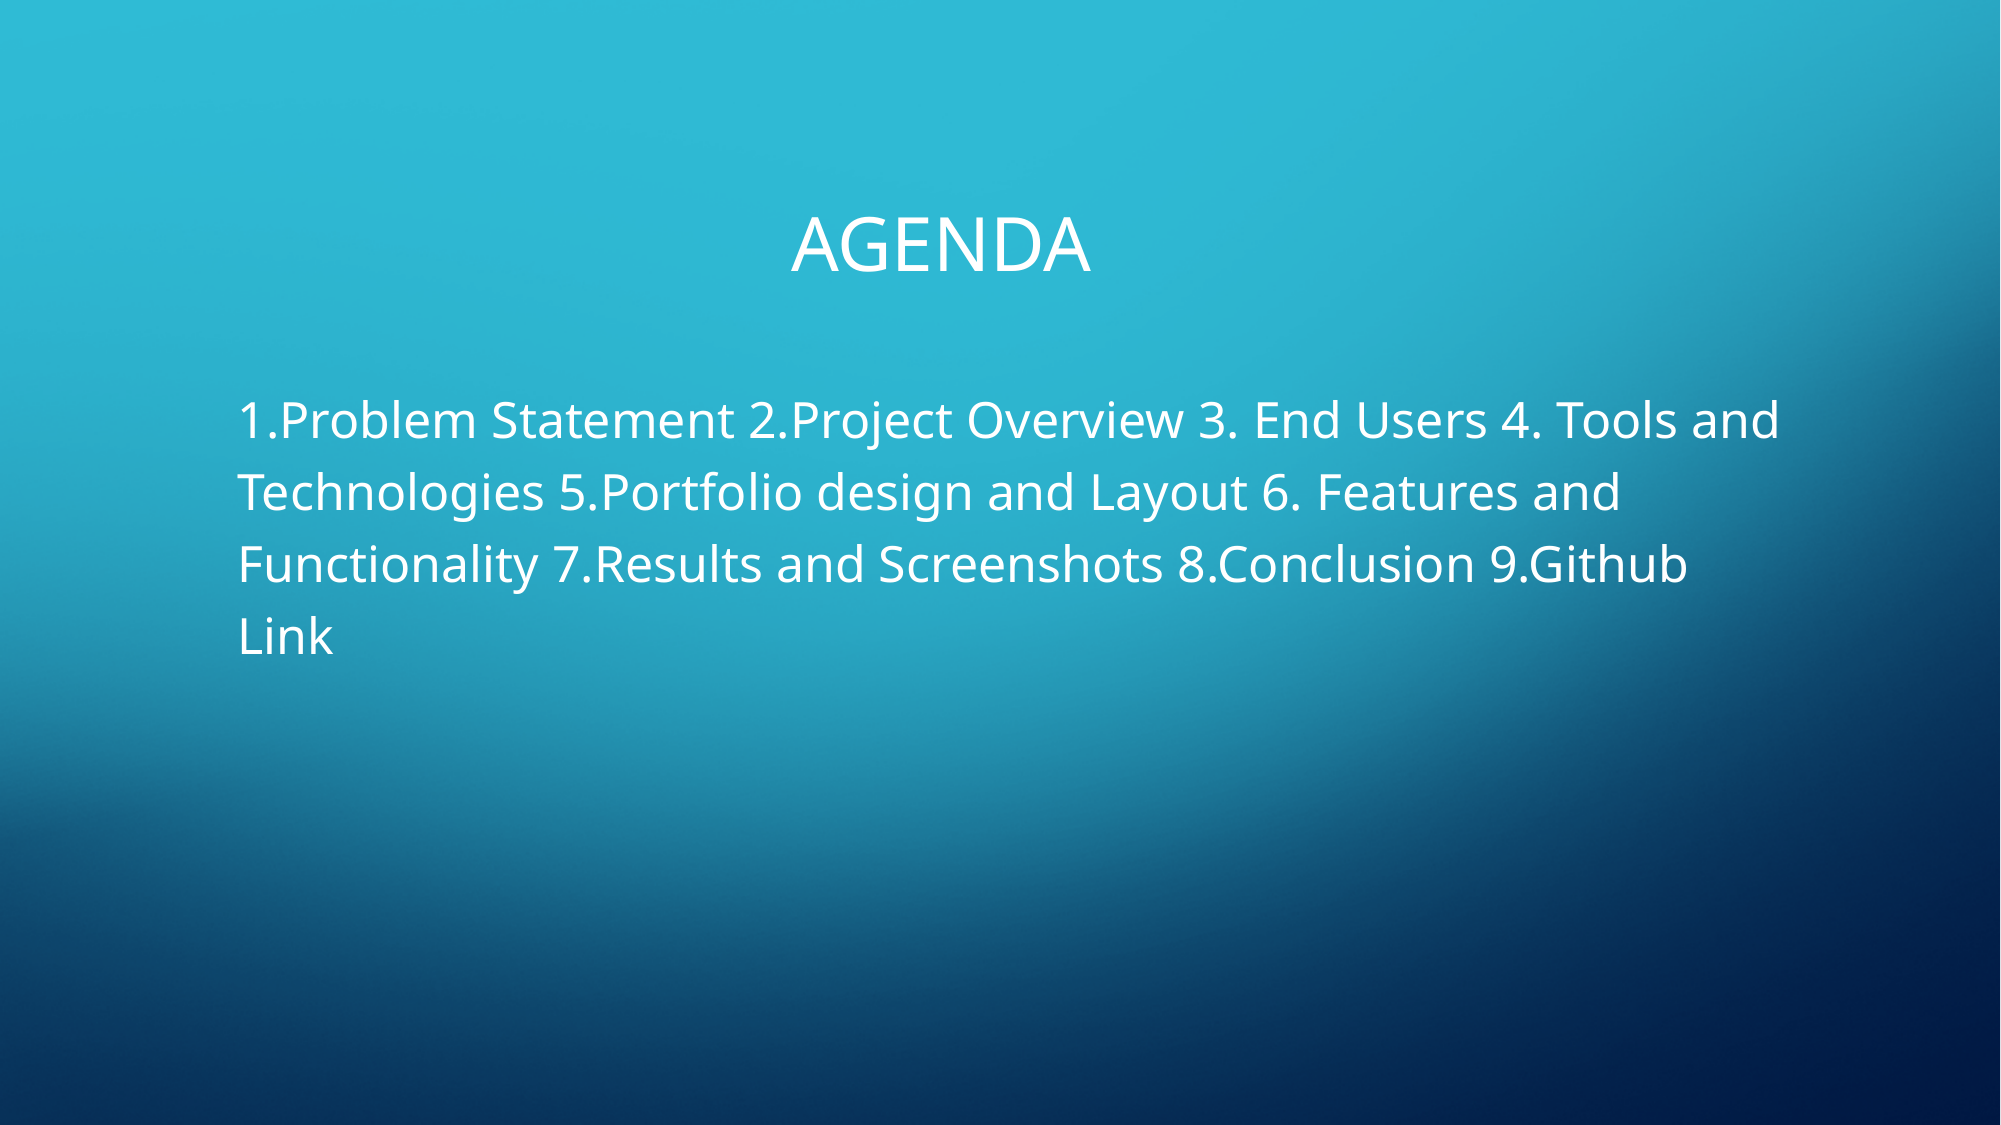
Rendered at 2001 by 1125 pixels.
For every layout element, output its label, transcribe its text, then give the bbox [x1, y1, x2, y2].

list 1.Problem Statement 2.Project Overview 3. End Users 4. Tools and Technologies 5.Portfolio design and Layout 6. Features and Functionality 7.Results and Screenshots 8.Conclusion 9.Github Link [222, 369, 1813, 991]
title AGENDA [776, 126, 2000, 369]
